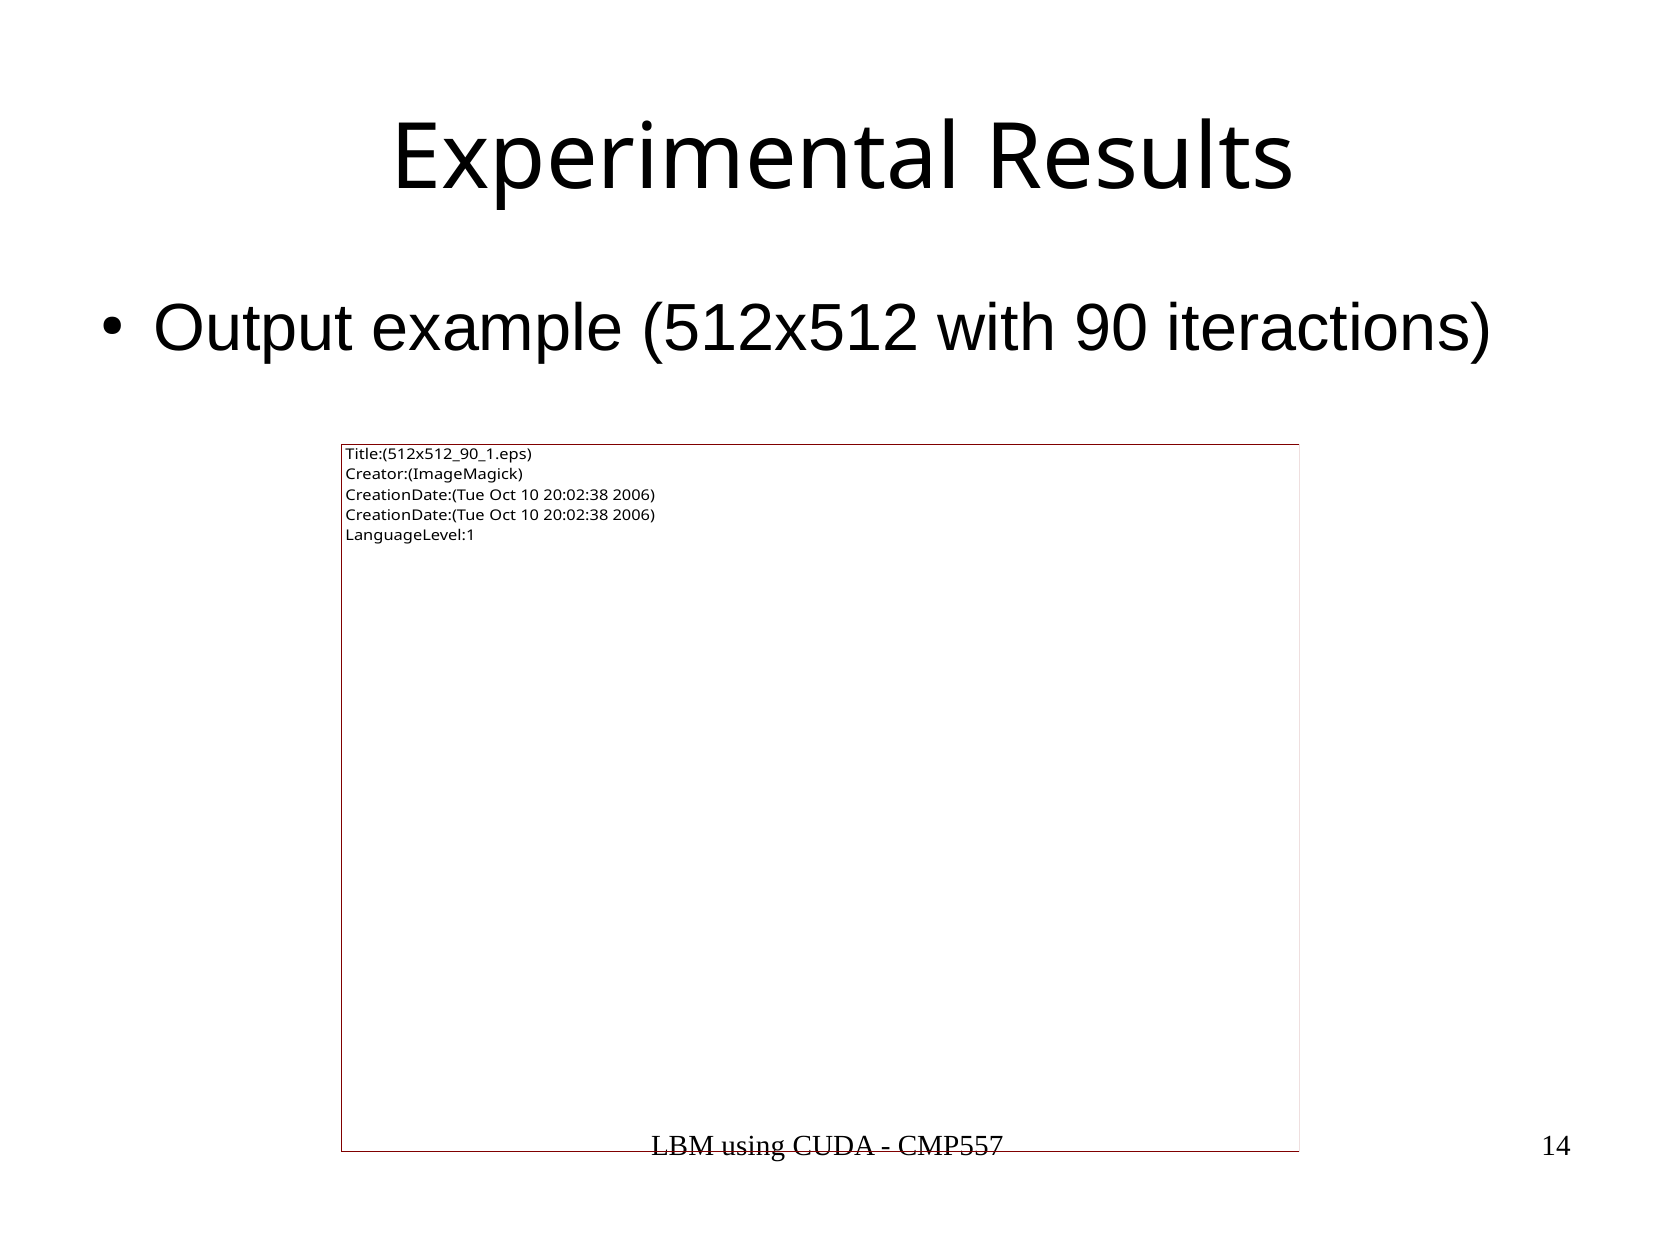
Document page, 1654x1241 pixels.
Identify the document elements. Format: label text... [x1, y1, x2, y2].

list Output example (512x512 with 90 iteractions) [82, 290, 1571, 1109]
picture [340, 442, 1300, 1152]
title Experimental Results [82, 56, 1571, 250]
